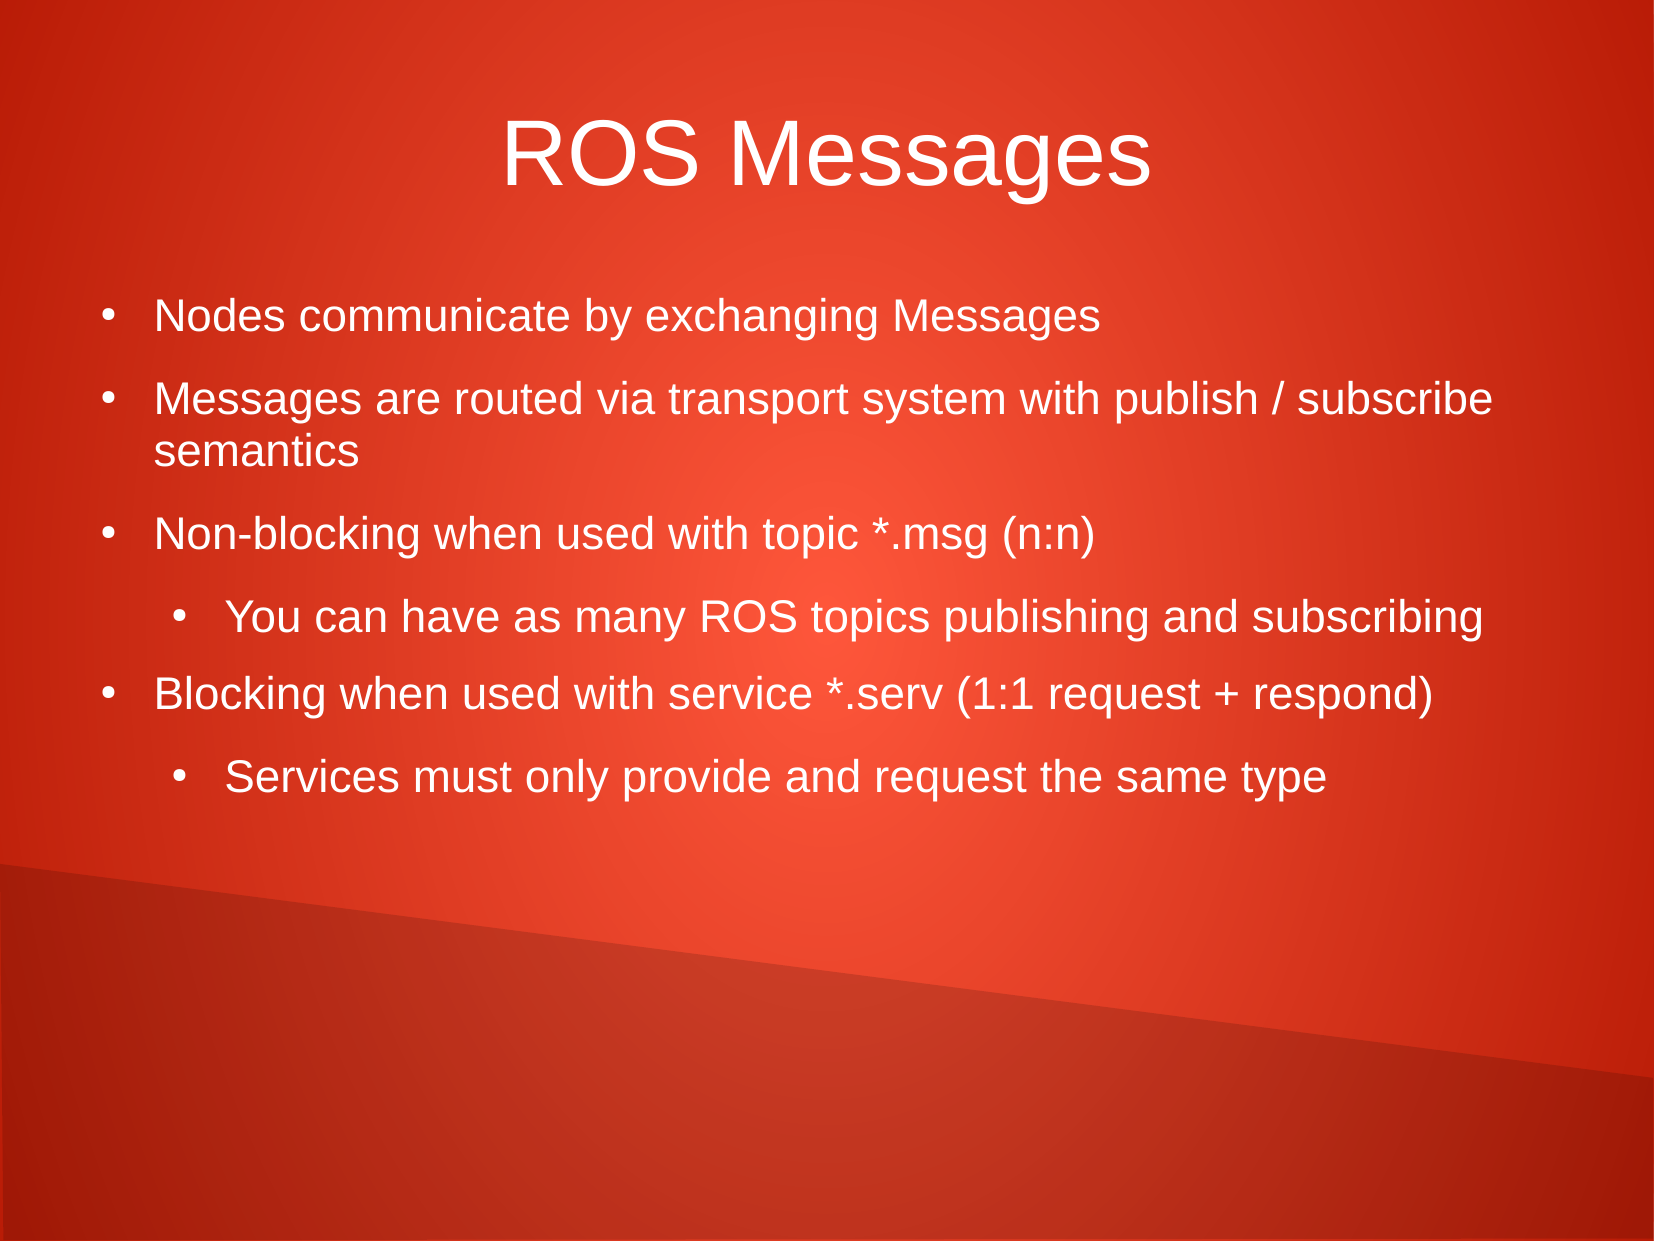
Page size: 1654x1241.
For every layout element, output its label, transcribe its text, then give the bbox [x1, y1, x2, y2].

list Nodes communicate by exchanging Messages Messages are routed via transport system with publish / subscribe semantics Non-blocking when used with topic *.msg (n:n) You can have as many ROS topics publishing and subscribing Blocking when used with service *.serv (1:1 request + respond) Services must only provide and request the same type [82, 290, 1571, 931]
title ROS Messages [82, 49, 1571, 257]
